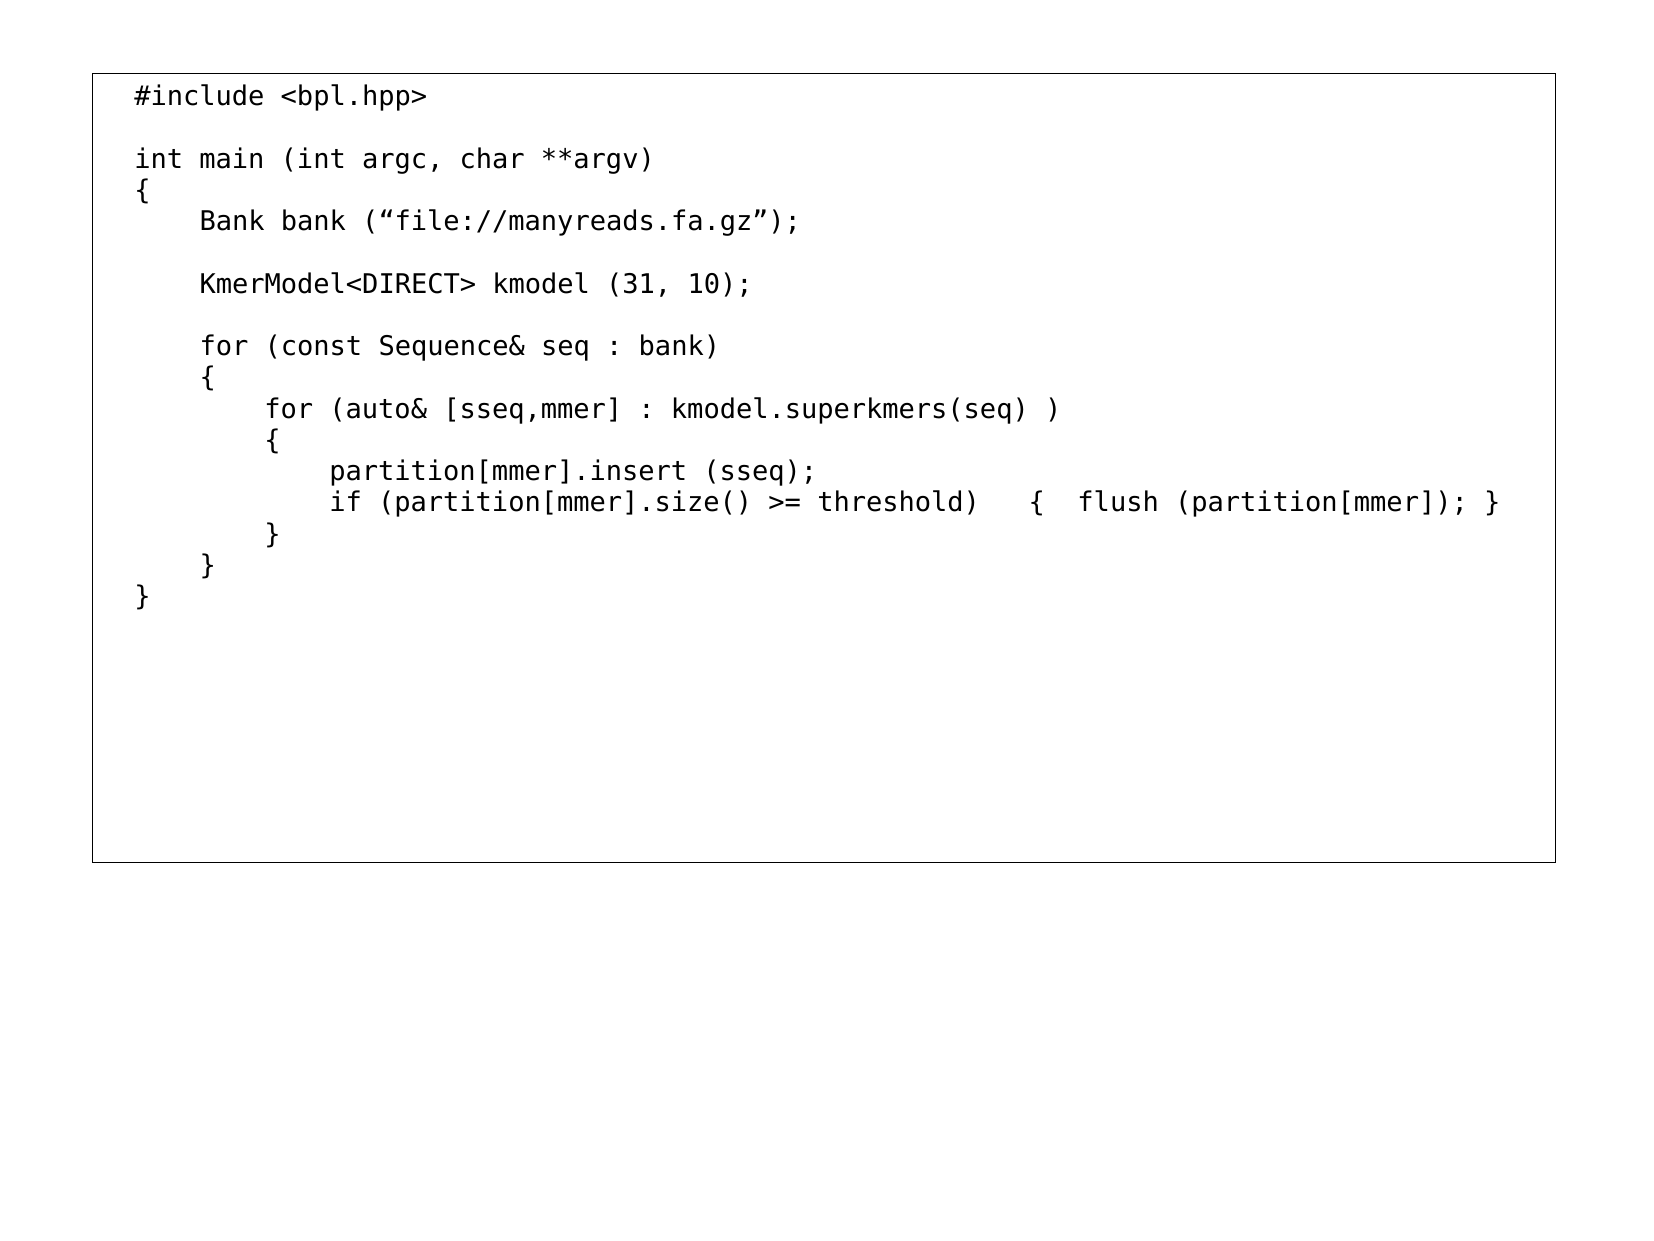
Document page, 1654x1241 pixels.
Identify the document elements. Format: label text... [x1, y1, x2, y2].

text_box #include <bpl.hpp> int main (int argc, char **argv) { Bank bank (“file://manyreads.fa.gz”); KmerModel<DIRECT> kmodel (31, 10); for (const Sequence& seq : bank) { for (auto& [sseq,mmer] : kmodel.superkmers(seq) ) { partition[mmer].insert (sseq); if (partition[mmer].size() >= threshold) { flush (partition[mmer]); } } } } [92, 73, 1556, 863]
